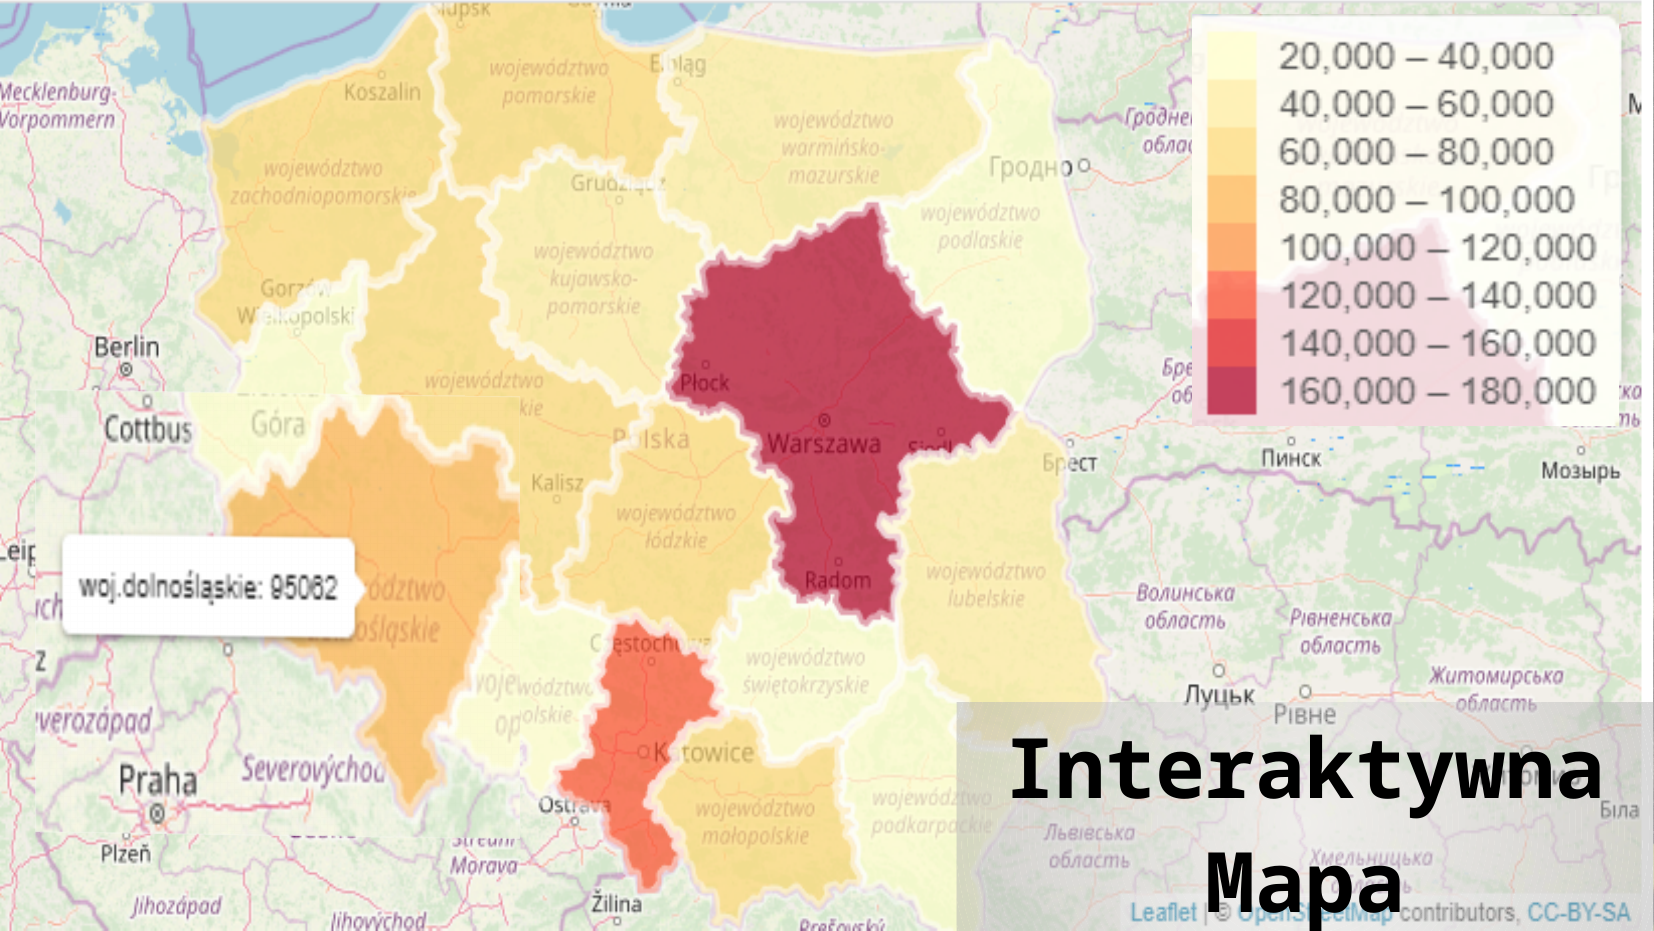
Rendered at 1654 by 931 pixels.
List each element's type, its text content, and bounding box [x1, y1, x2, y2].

text_box Interaktywna Mapa [956, 732, 1654, 914]
picture [0, 0, 1654, 931]
